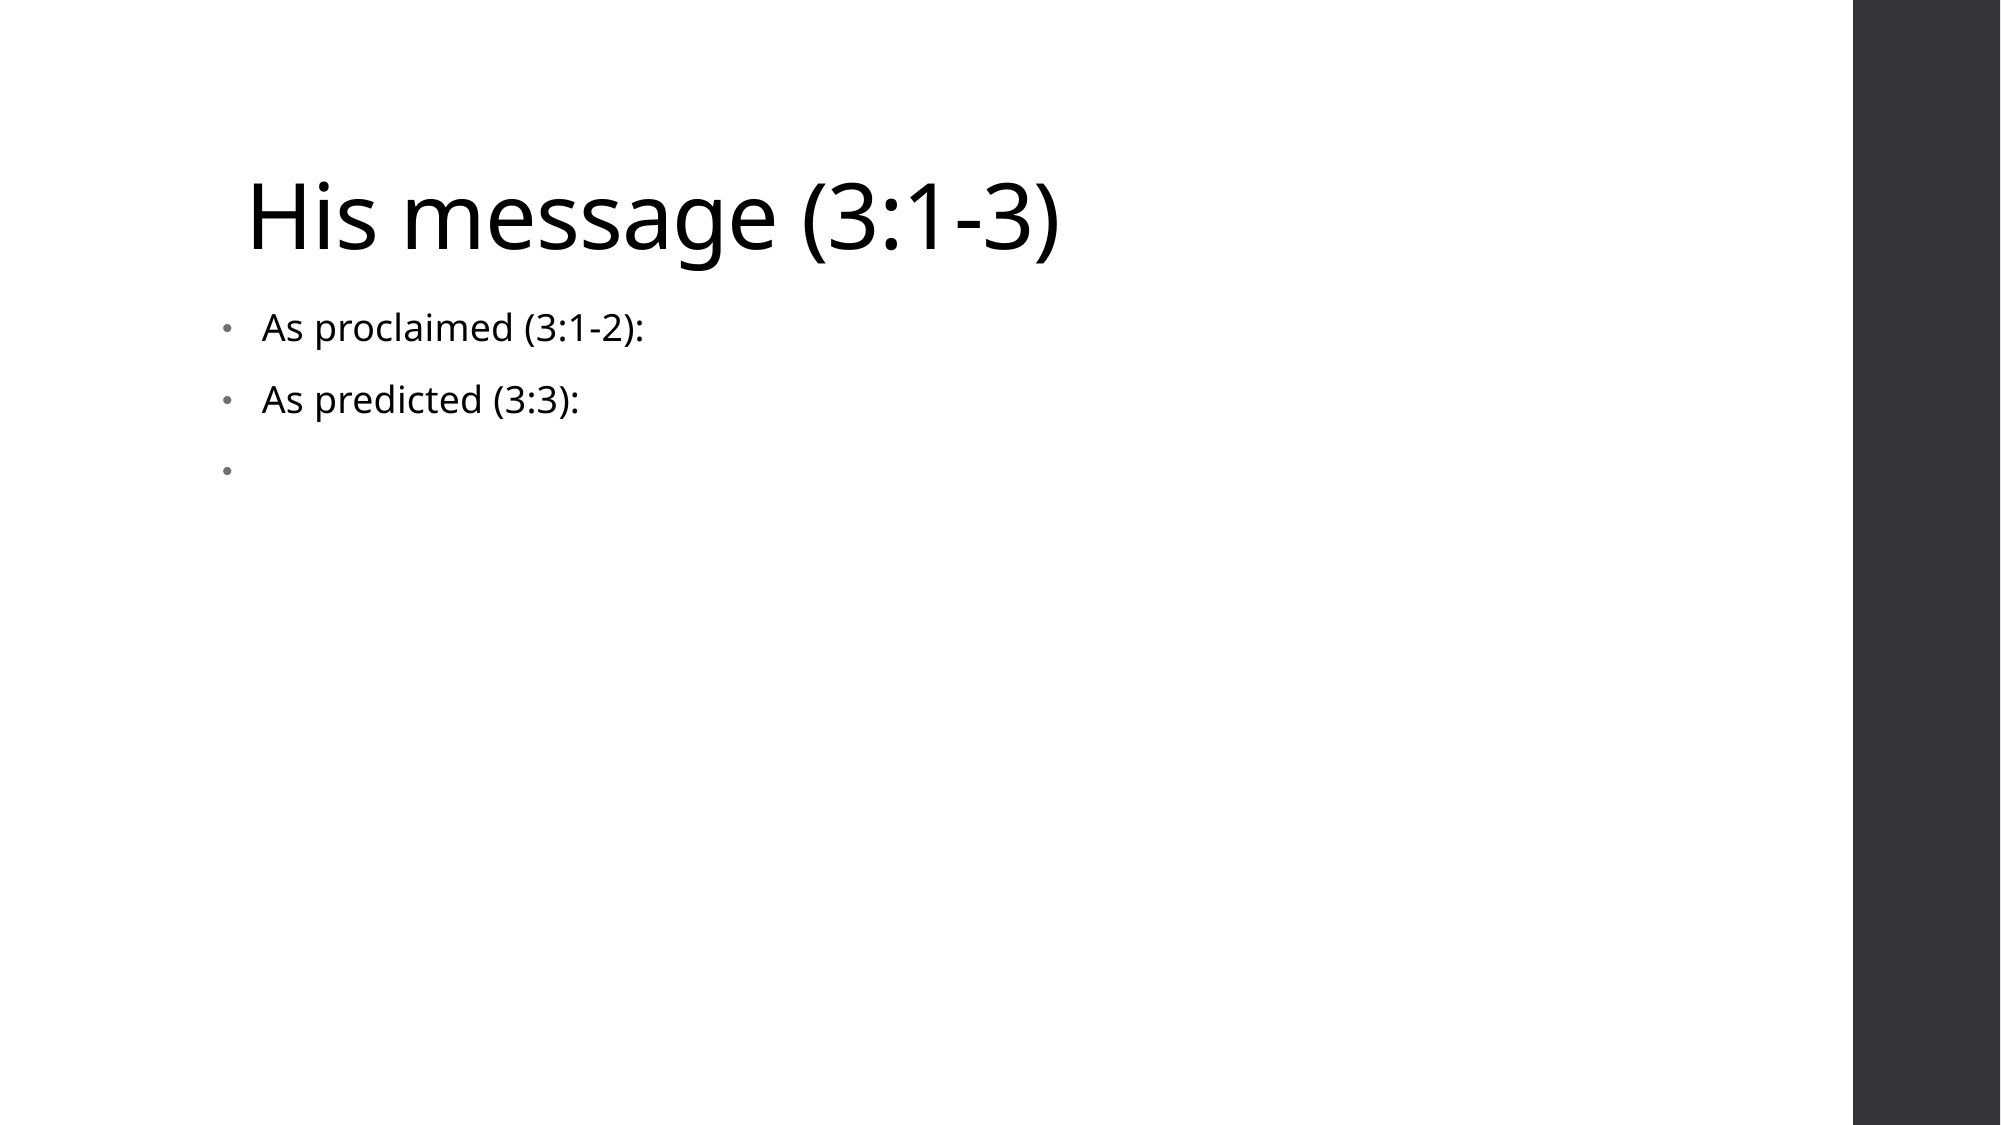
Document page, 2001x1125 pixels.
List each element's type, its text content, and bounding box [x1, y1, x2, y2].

list As proclaimed (3:1-2): As predicted (3:3): [206, 299, 1617, 1014]
title His message (3:1-3) [206, 60, 1797, 278]
